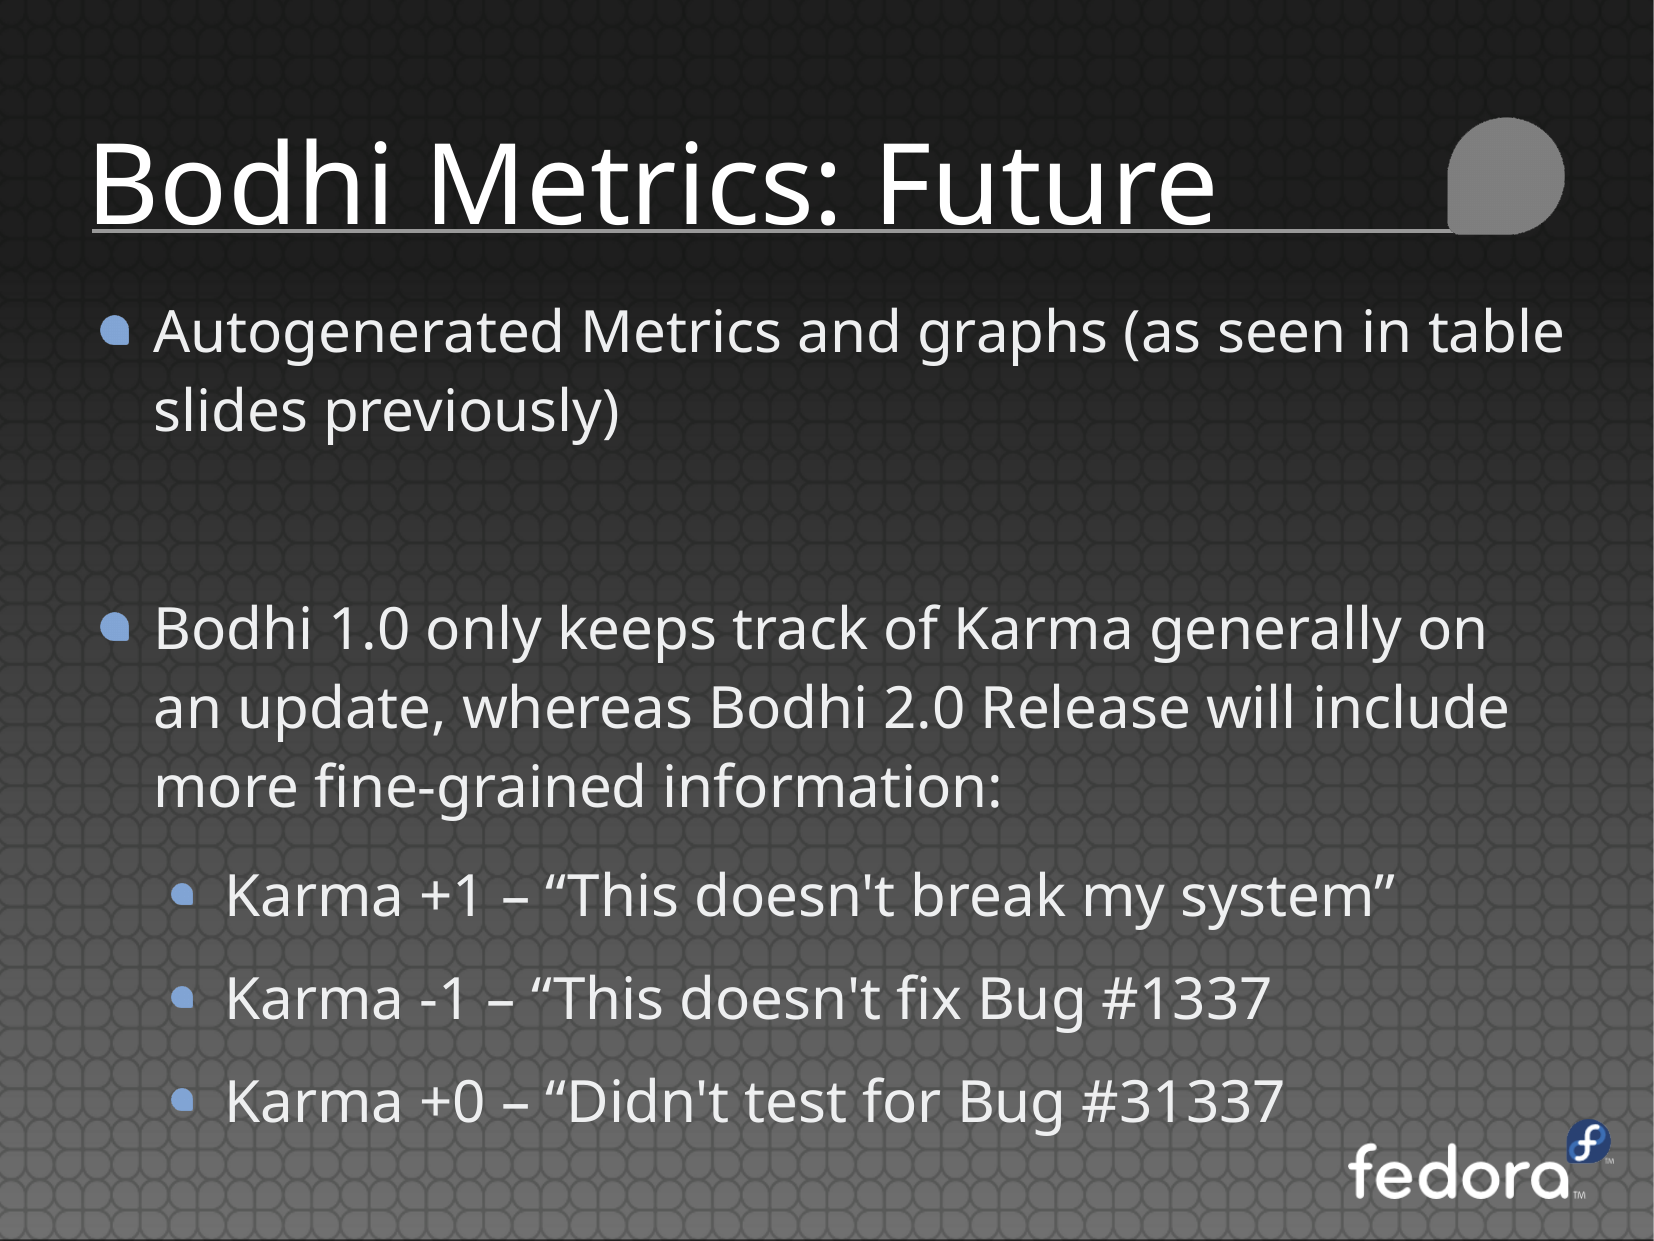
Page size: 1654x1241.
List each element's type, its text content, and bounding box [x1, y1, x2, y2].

title Bodhi Metrics: Future [86, 112, 1576, 249]
picture [0, 0, 1654, 1241]
list Autogenerated Metrics and graphs (as seen in table slides previously) Bodhi 1.0 only keeps track of Karma generally on an update, whereas Bodhi 2.0 Release will include more fine-grained information: Karma +1 – “This doesn't break my system” Karma -1 – “This doesn't fix Bug #1337 Karma +0 – “Didn't test for Bug #31337 [82, 290, 1571, 1096]
